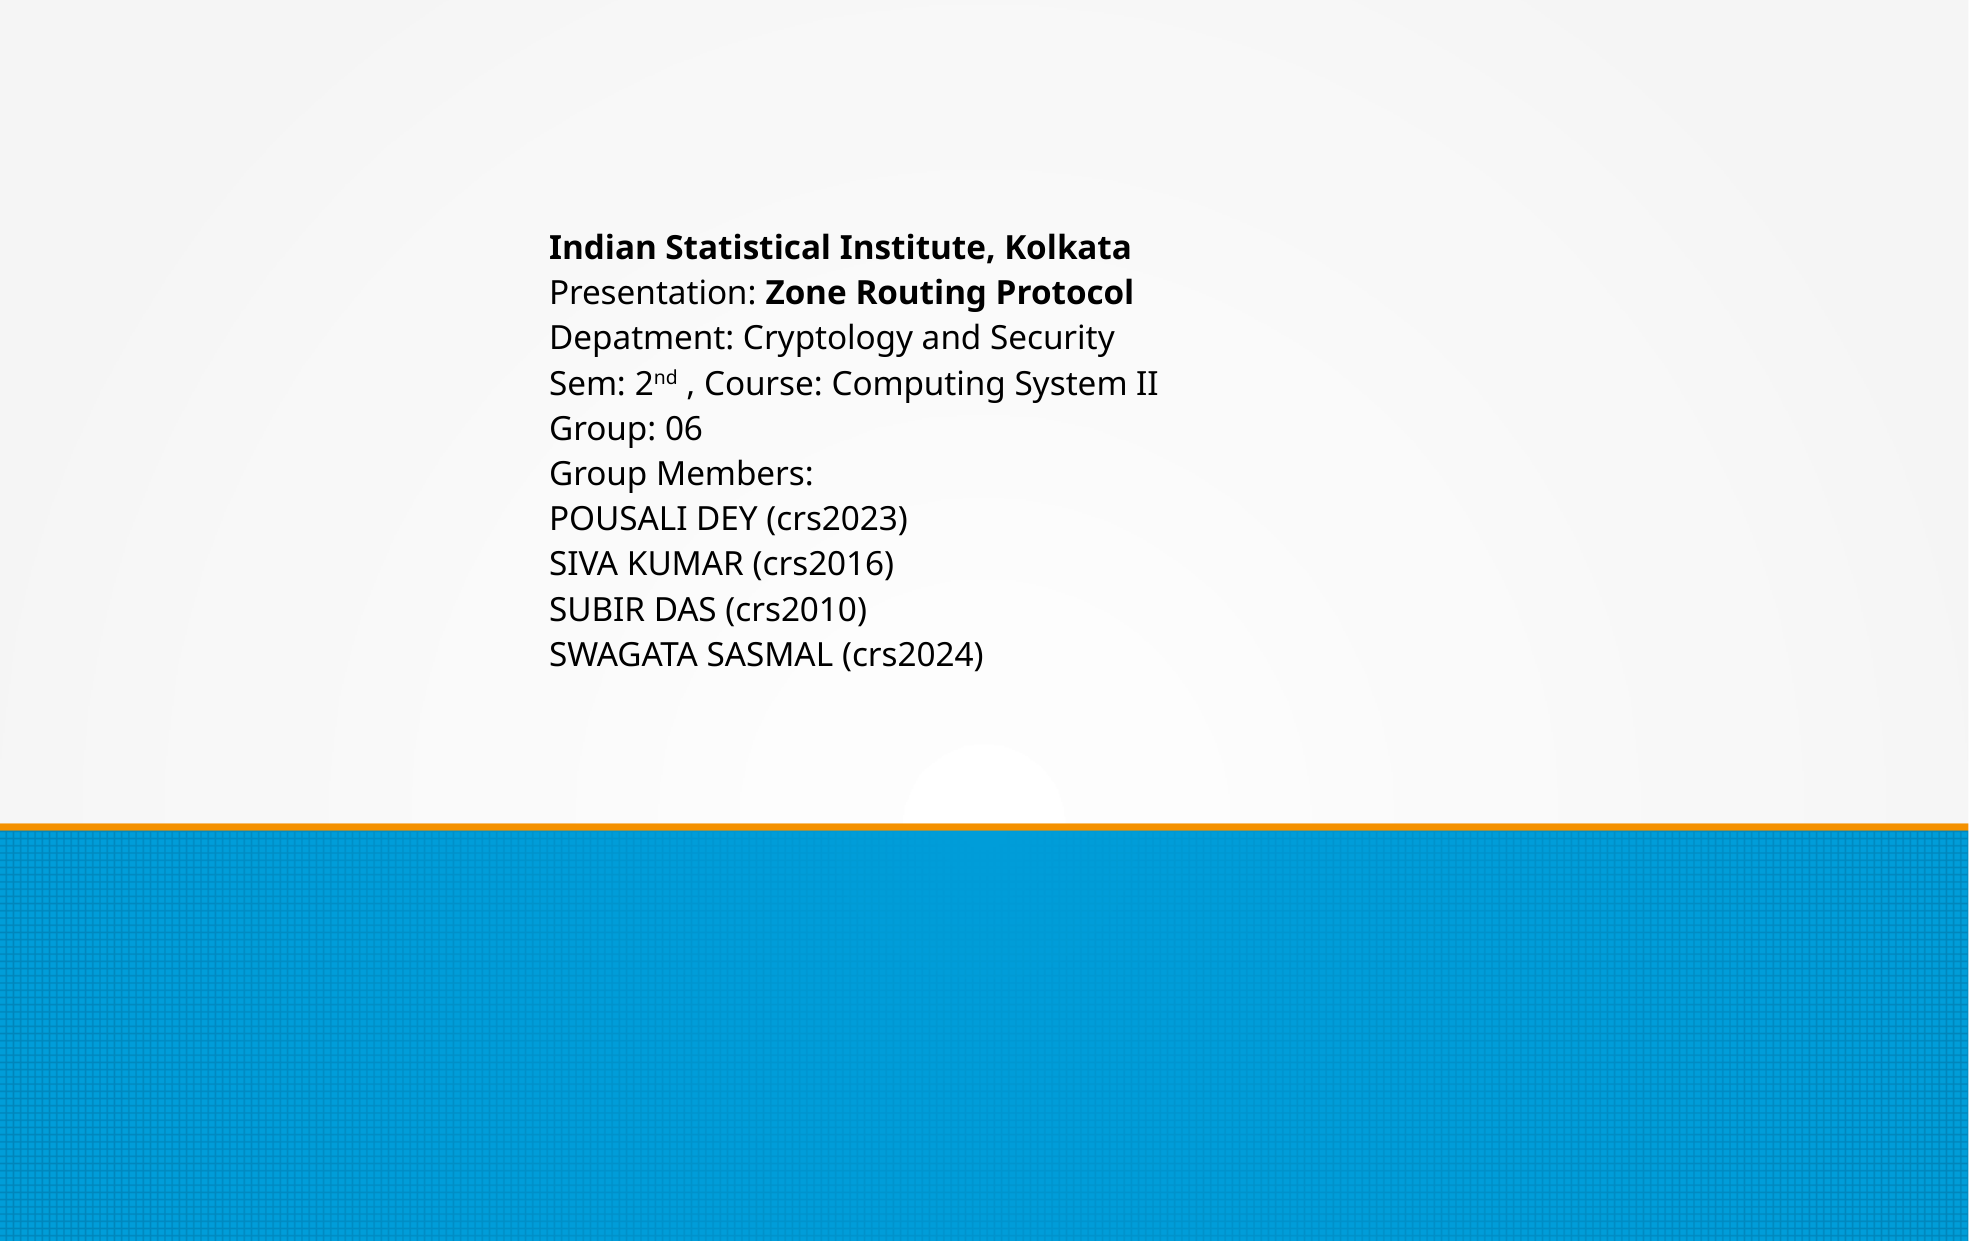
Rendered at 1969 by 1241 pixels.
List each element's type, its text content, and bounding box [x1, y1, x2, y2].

text_box Indian Statistical Institute, Kolkata Presentation: Zone Routing Protocol Depatment: Cryptology and Security Sem: 2nd , Course: Computing System II Group: 06 Group Members: POUSALI DEY (crs2023) SIVA KUMAR (crs2016) SUBIR DAS (crs2010) SWAGATA SASMAL (crs2024) [543, 0, 1382, 710]
picture [0, 0, 1969, 830]
